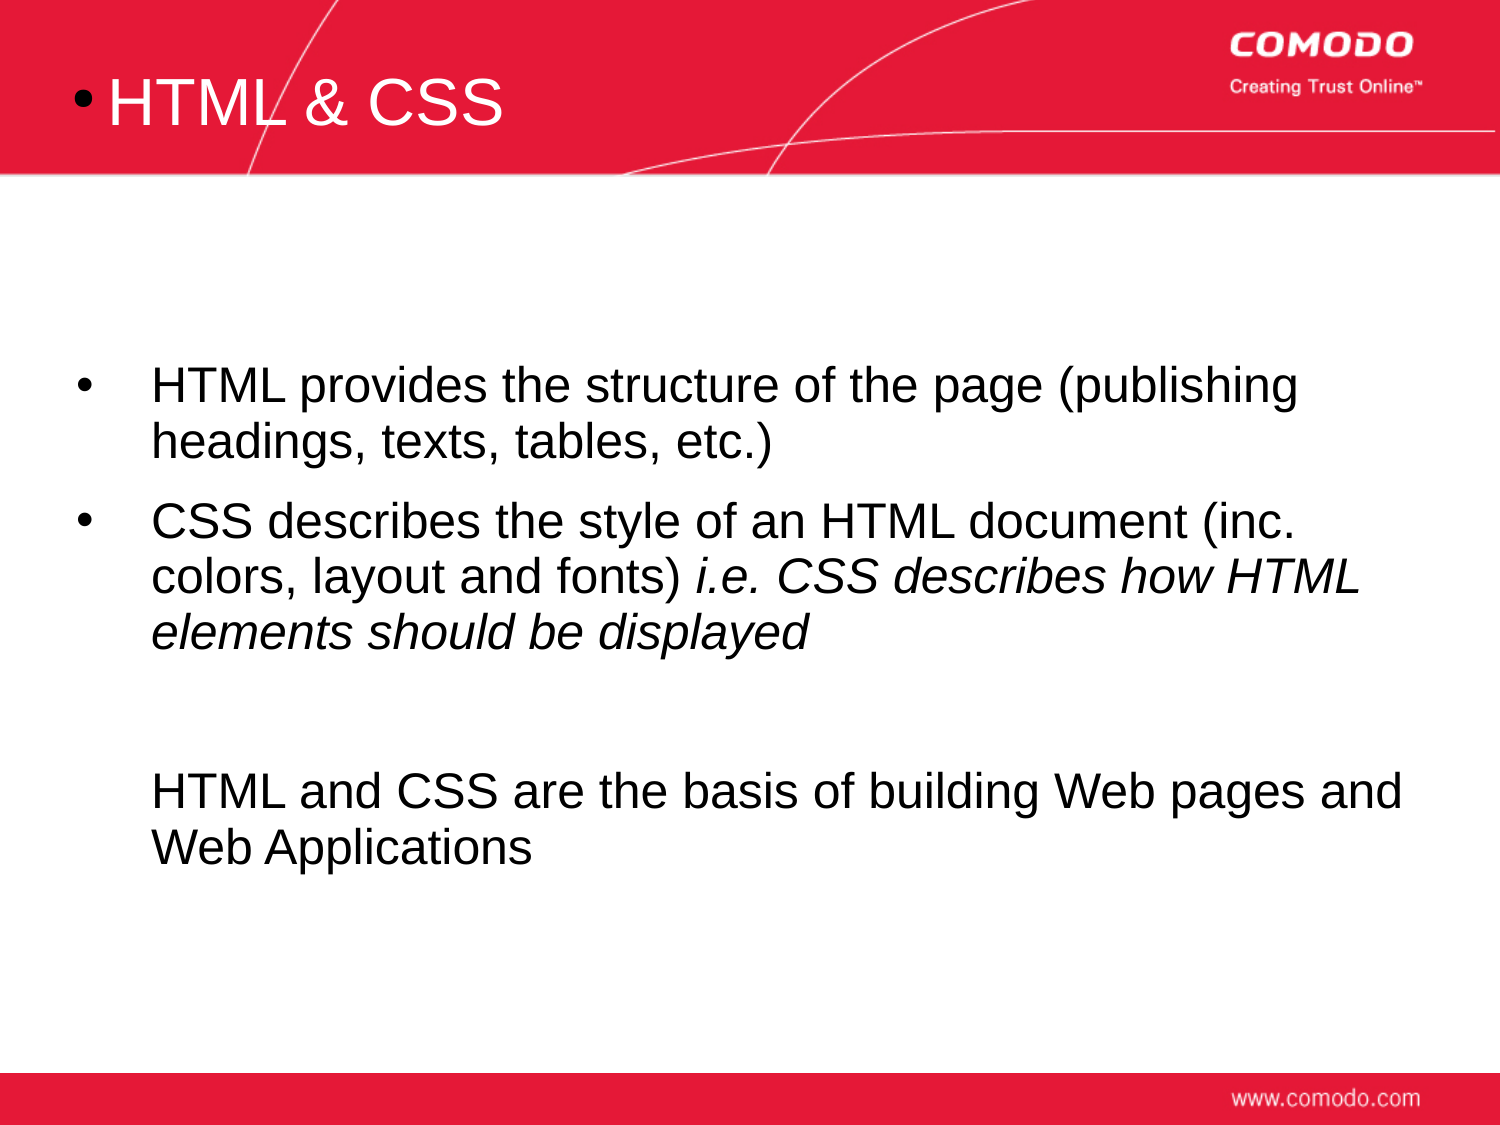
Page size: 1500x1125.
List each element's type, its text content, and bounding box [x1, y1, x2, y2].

picture [0, 1073, 1500, 1125]
text_box HTML & CSS [71, 37, 1201, 170]
picture [0, 0, 1500, 176]
text_box HTML provides the structure of the page (publishing headings, texts, tables, etc.) CSS describes the style of an HTML document (inc. colors, layout and fonts) i.e. CSS describes how HTML elements should be displayed HTML and CSS are the basis of building Web pages and Web Applications [76, 354, 1426, 1005]
